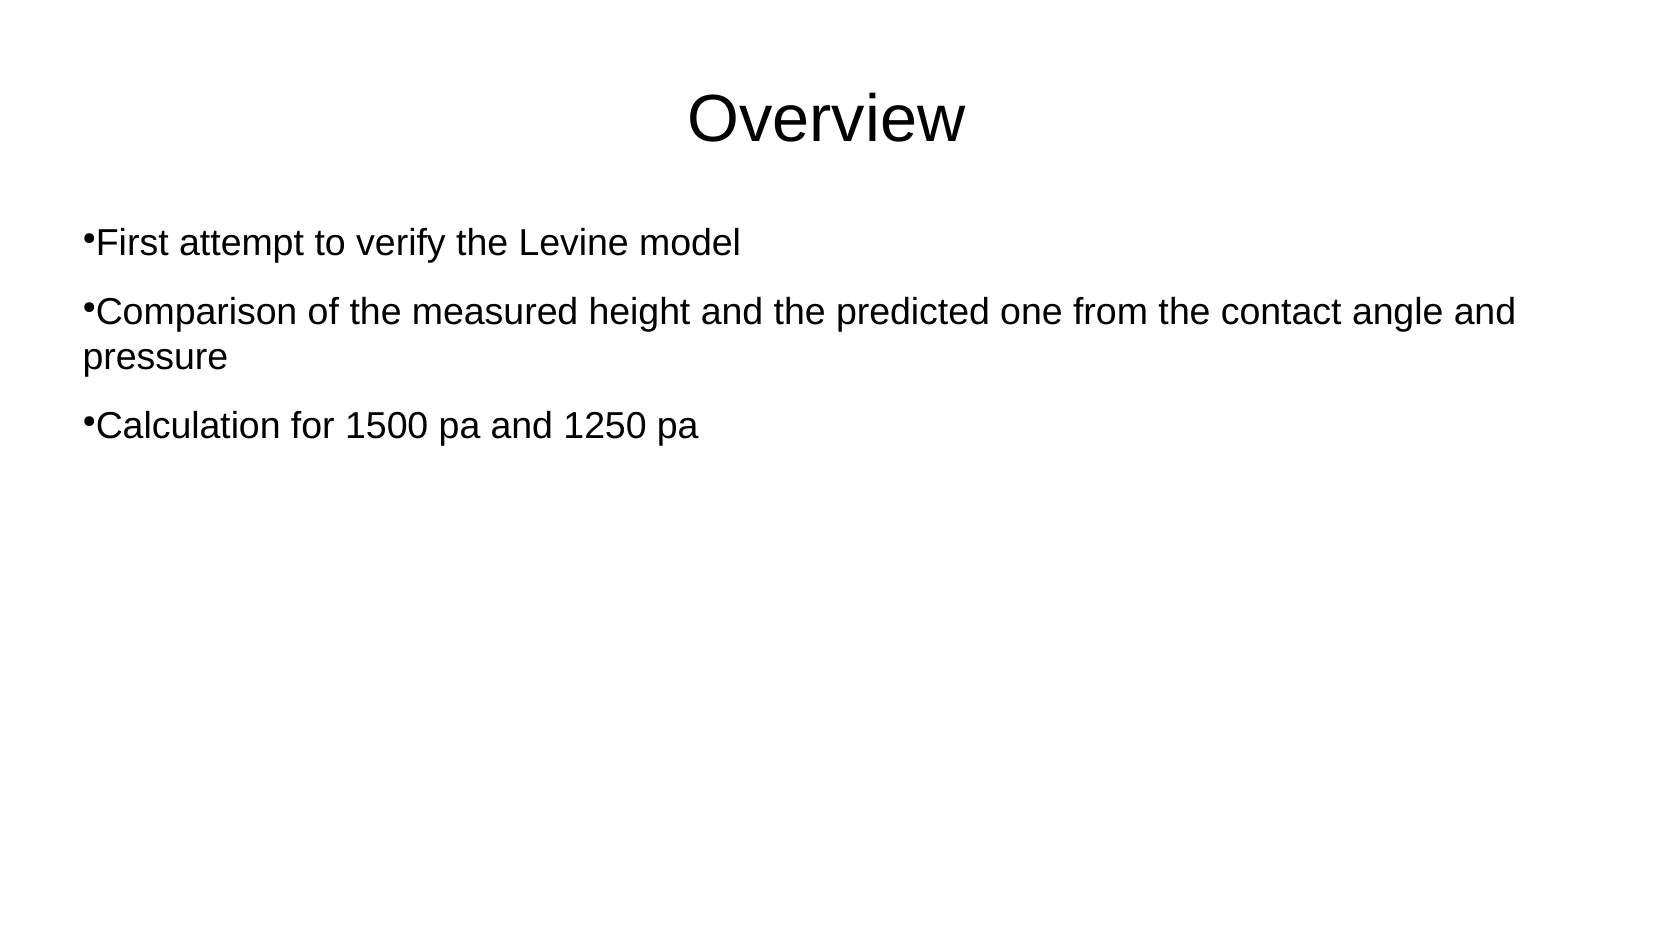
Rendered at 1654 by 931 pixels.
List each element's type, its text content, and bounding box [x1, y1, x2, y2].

title Overview [82, 37, 1571, 193]
list First attempt to verify the Levine model Comparison of the measured height and the predicted one from the contact angle and pressure Calculation for 1500 pa and 1250 pa [82, 217, 1571, 758]
